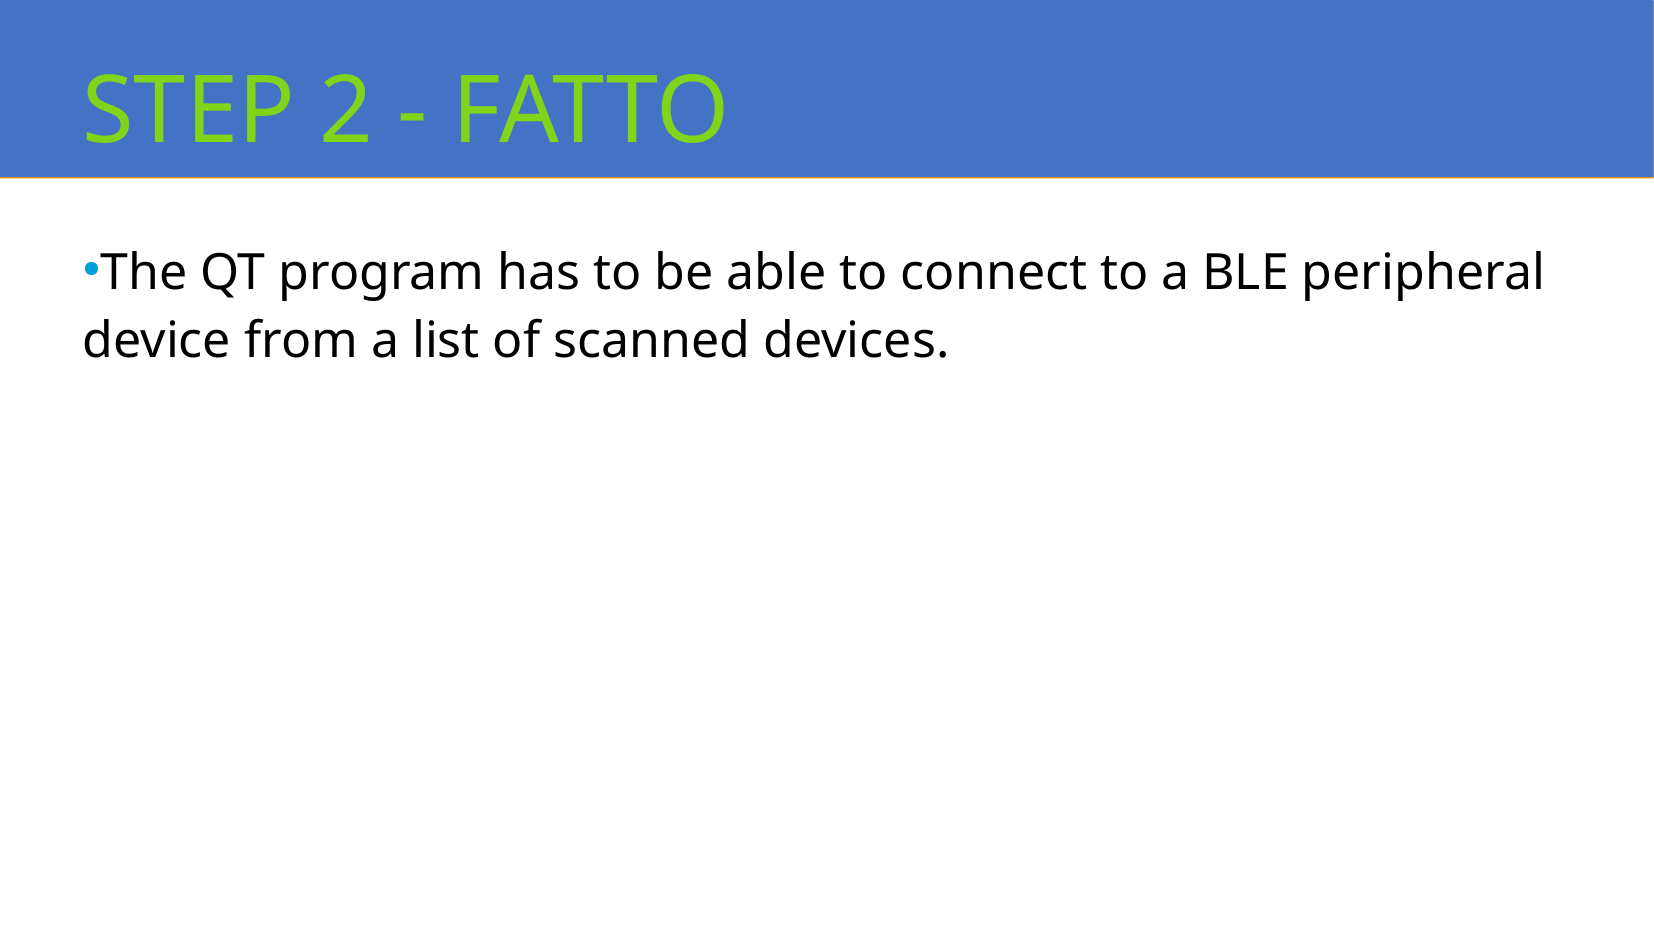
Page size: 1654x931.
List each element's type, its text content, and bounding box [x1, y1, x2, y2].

title STEP 2 - FATTO [82, 14, 1571, 171]
list The QT program has to be able to connect to a BLE peripheral device from a list of scanned devices. [82, 236, 1563, 811]
